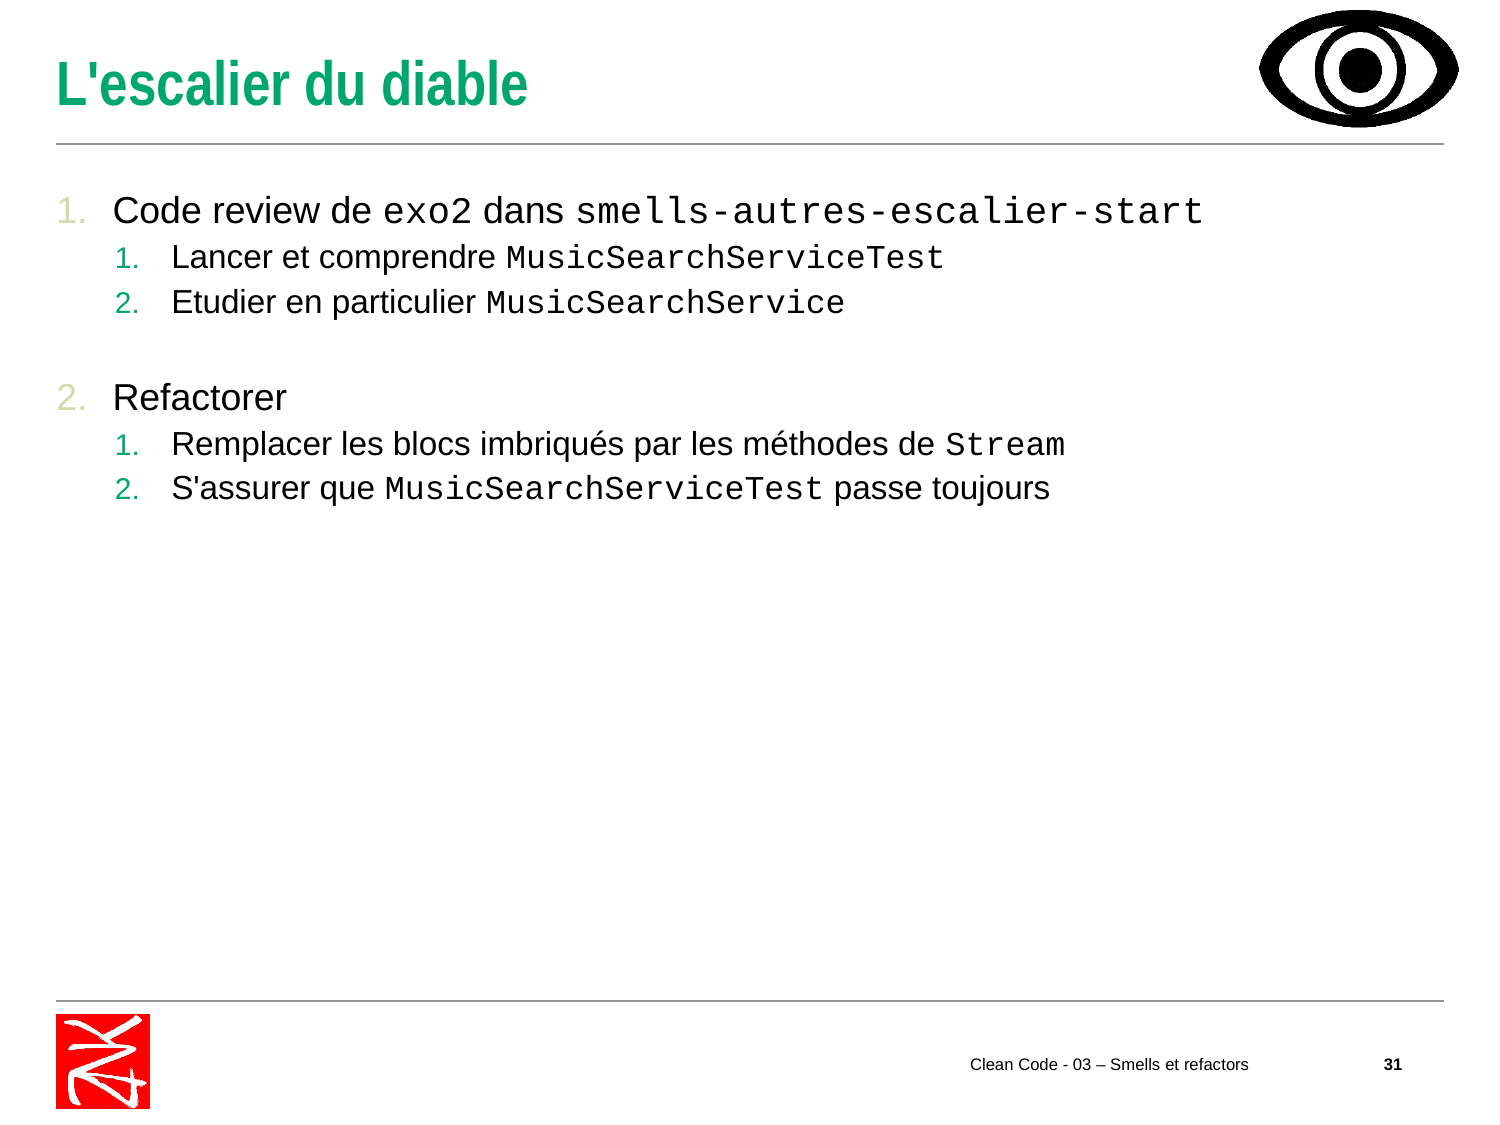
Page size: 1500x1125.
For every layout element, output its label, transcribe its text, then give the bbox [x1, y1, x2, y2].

picture [1247, 0, 1473, 193]
slide_number <number> [1372, 1049, 1403, 1079]
picture [55, 1014, 151, 1109]
list Code review de exo2 dans smells-autres-escalier-start Lancer et comprendre MusicSearchServiceTest Etudier en particulier MusicSearchService Refactorer Remplacer les blocs imbriqués par les méthodes de Stream S'assurer que MusicSearchServiceTest passe toujours [56, 186, 1444, 972]
footer Clean Code - 03 – Smells et refactors [919, 1049, 1250, 1079]
title L'escalier du diable [56, 18, 1247, 142]
